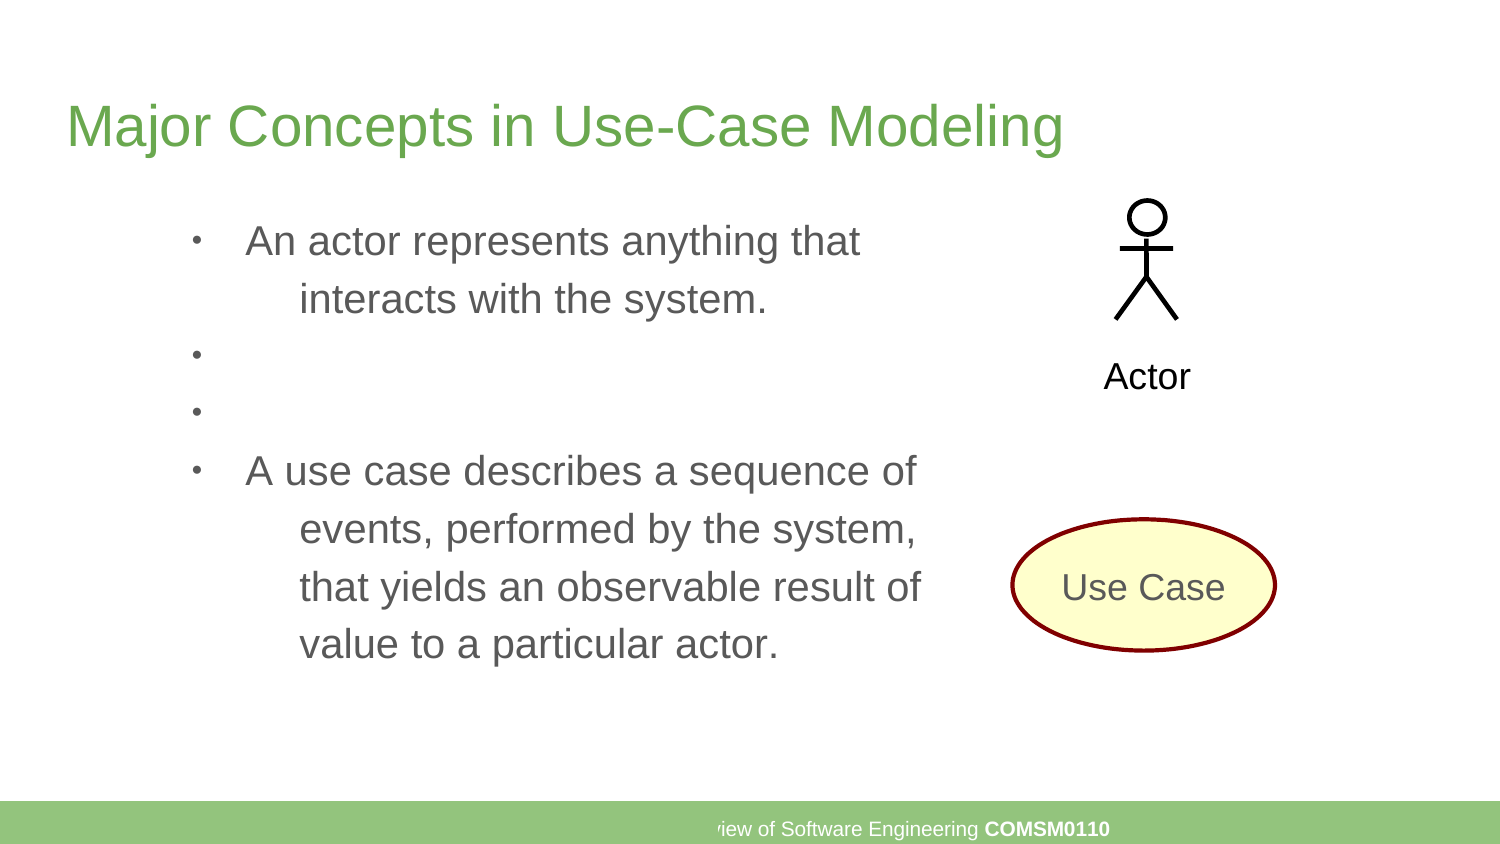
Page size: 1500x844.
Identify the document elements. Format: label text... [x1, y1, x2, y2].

text_box Actor [1092, 346, 1203, 403]
text_box Use Case [1050, 557, 1237, 613]
title Major Concepts in Use-Case Modeling [51, 72, 1449, 167]
text_box [1012, 519, 1276, 651]
list An actor represents anything that interacts with the system. A use case describes a sequence of events, performed by the system, that yields an observable result of value to a particular actor. [134, 191, 963, 782]
